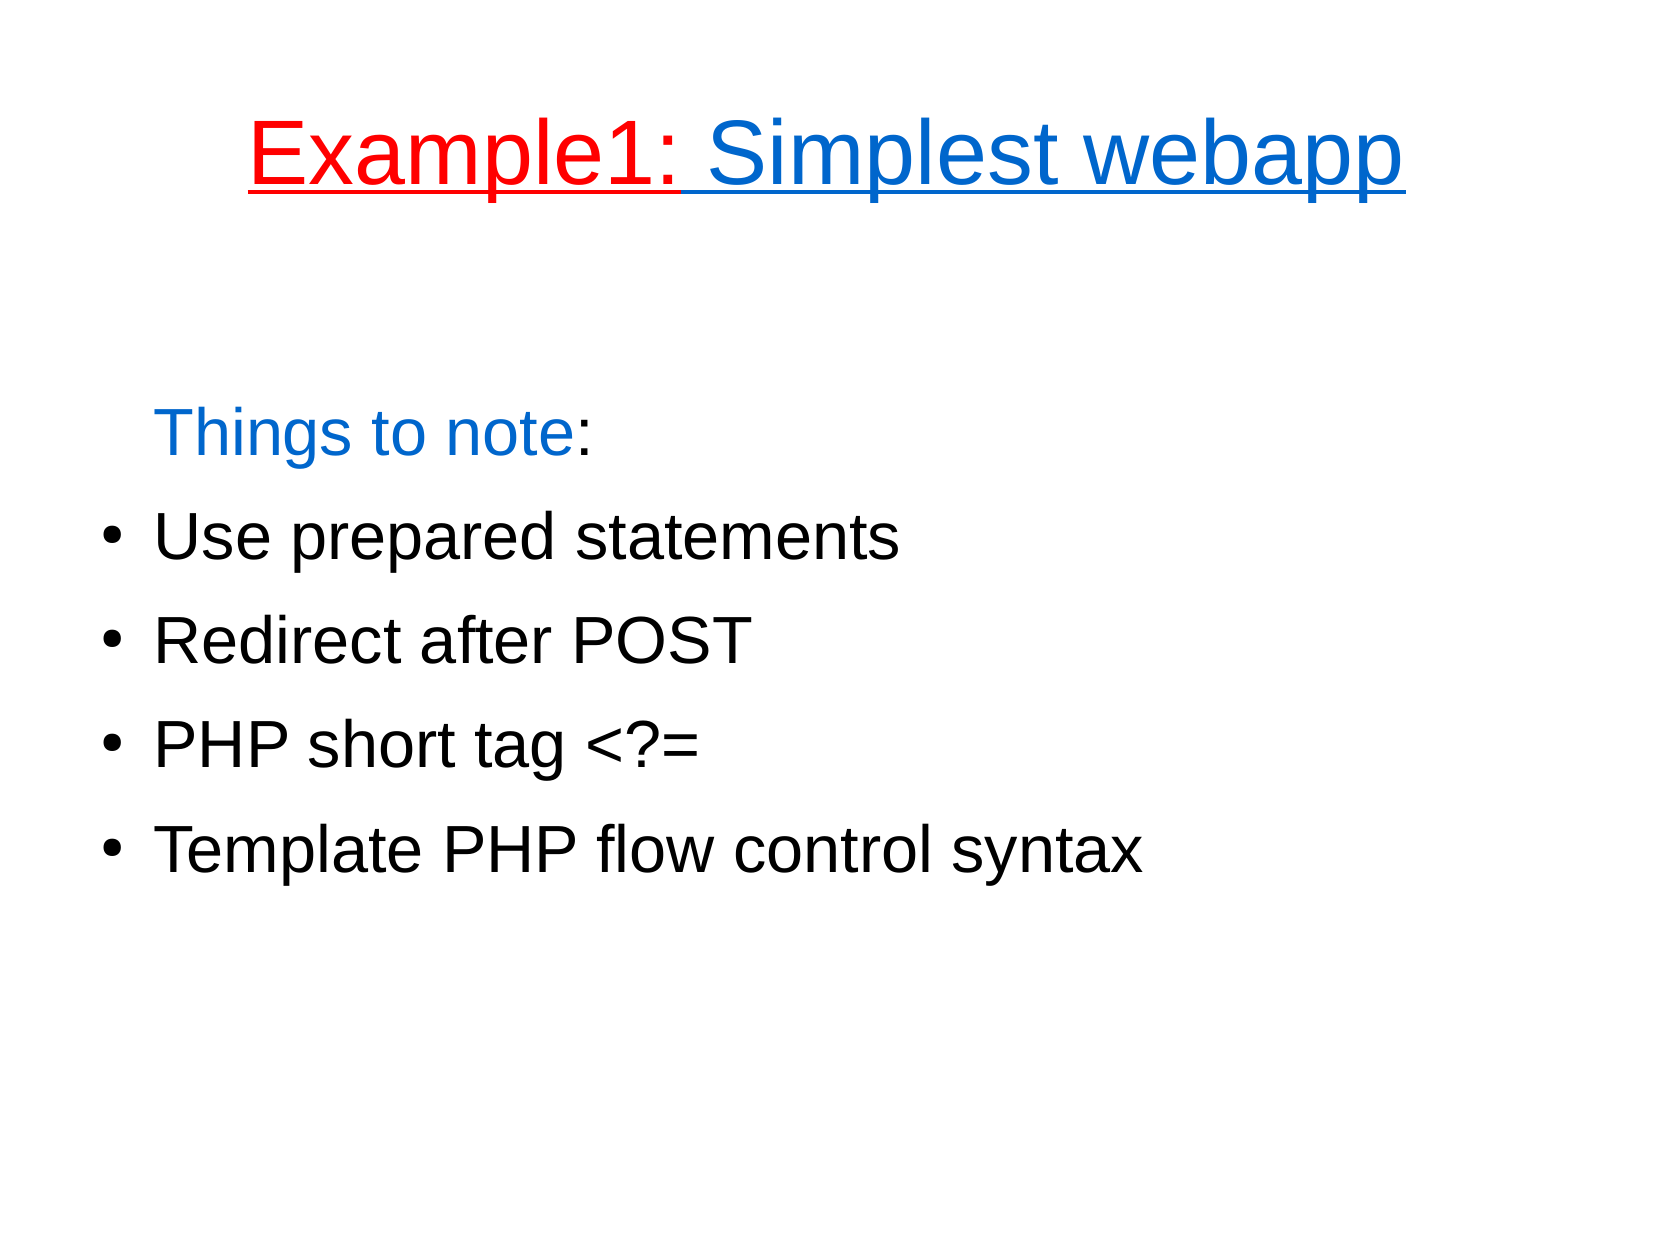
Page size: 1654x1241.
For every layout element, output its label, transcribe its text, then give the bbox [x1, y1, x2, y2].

list Things to note: Use prepared statements Redirect after POST PHP short tag <?= Template PHP flow control syntax [82, 290, 1571, 1010]
title Example1: Simplest webapp [82, 49, 1571, 257]
